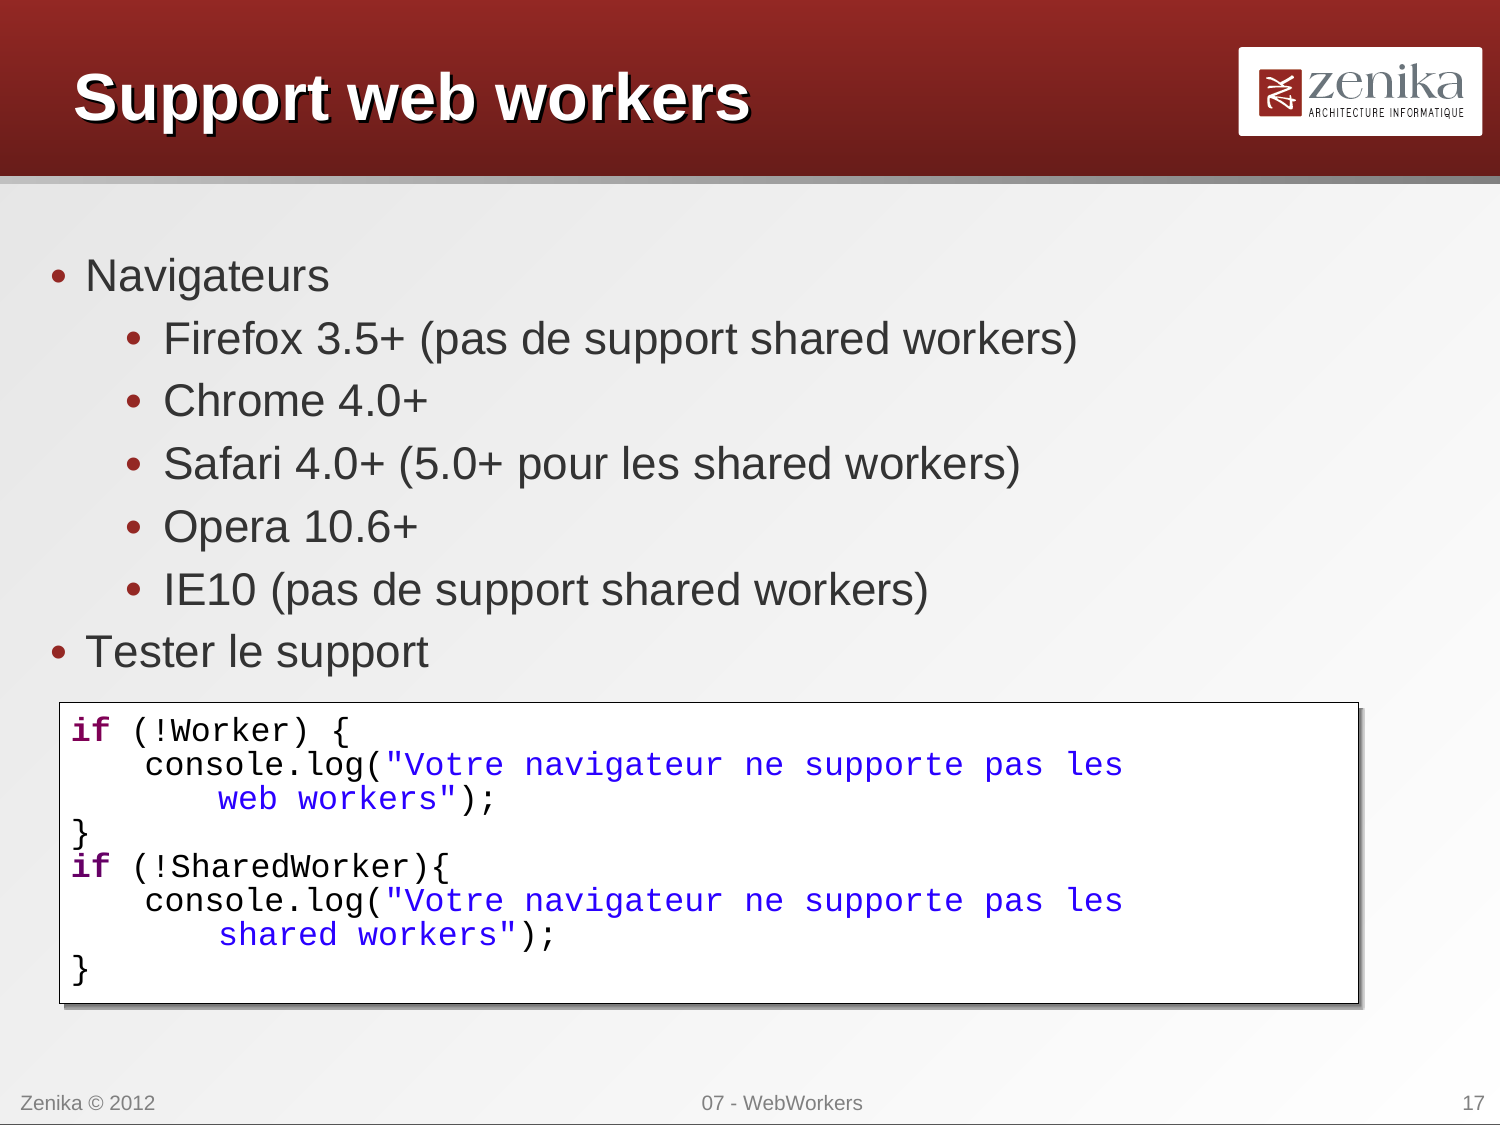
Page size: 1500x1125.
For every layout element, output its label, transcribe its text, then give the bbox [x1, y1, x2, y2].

list Navigateurs Firefox 3.5+ (pas de support shared workers) Chrome 4.0+ Safari 4.0+ (5.0+ pour les shared workers) Opera 10.6+ IE10 (pas de support shared workers) Tester le support [50, 249, 1435, 1079]
picture [1257, 58, 1464, 125]
title Support web workers [50, 15, 1206, 180]
text_box if (!Worker) { console.log("Votre navigateur ne supporte pas les web workers"); } if (!SharedWorker){ console.log("Votre navigateur ne supporte pas les shared workers"); } [59, 702, 1359, 1004]
